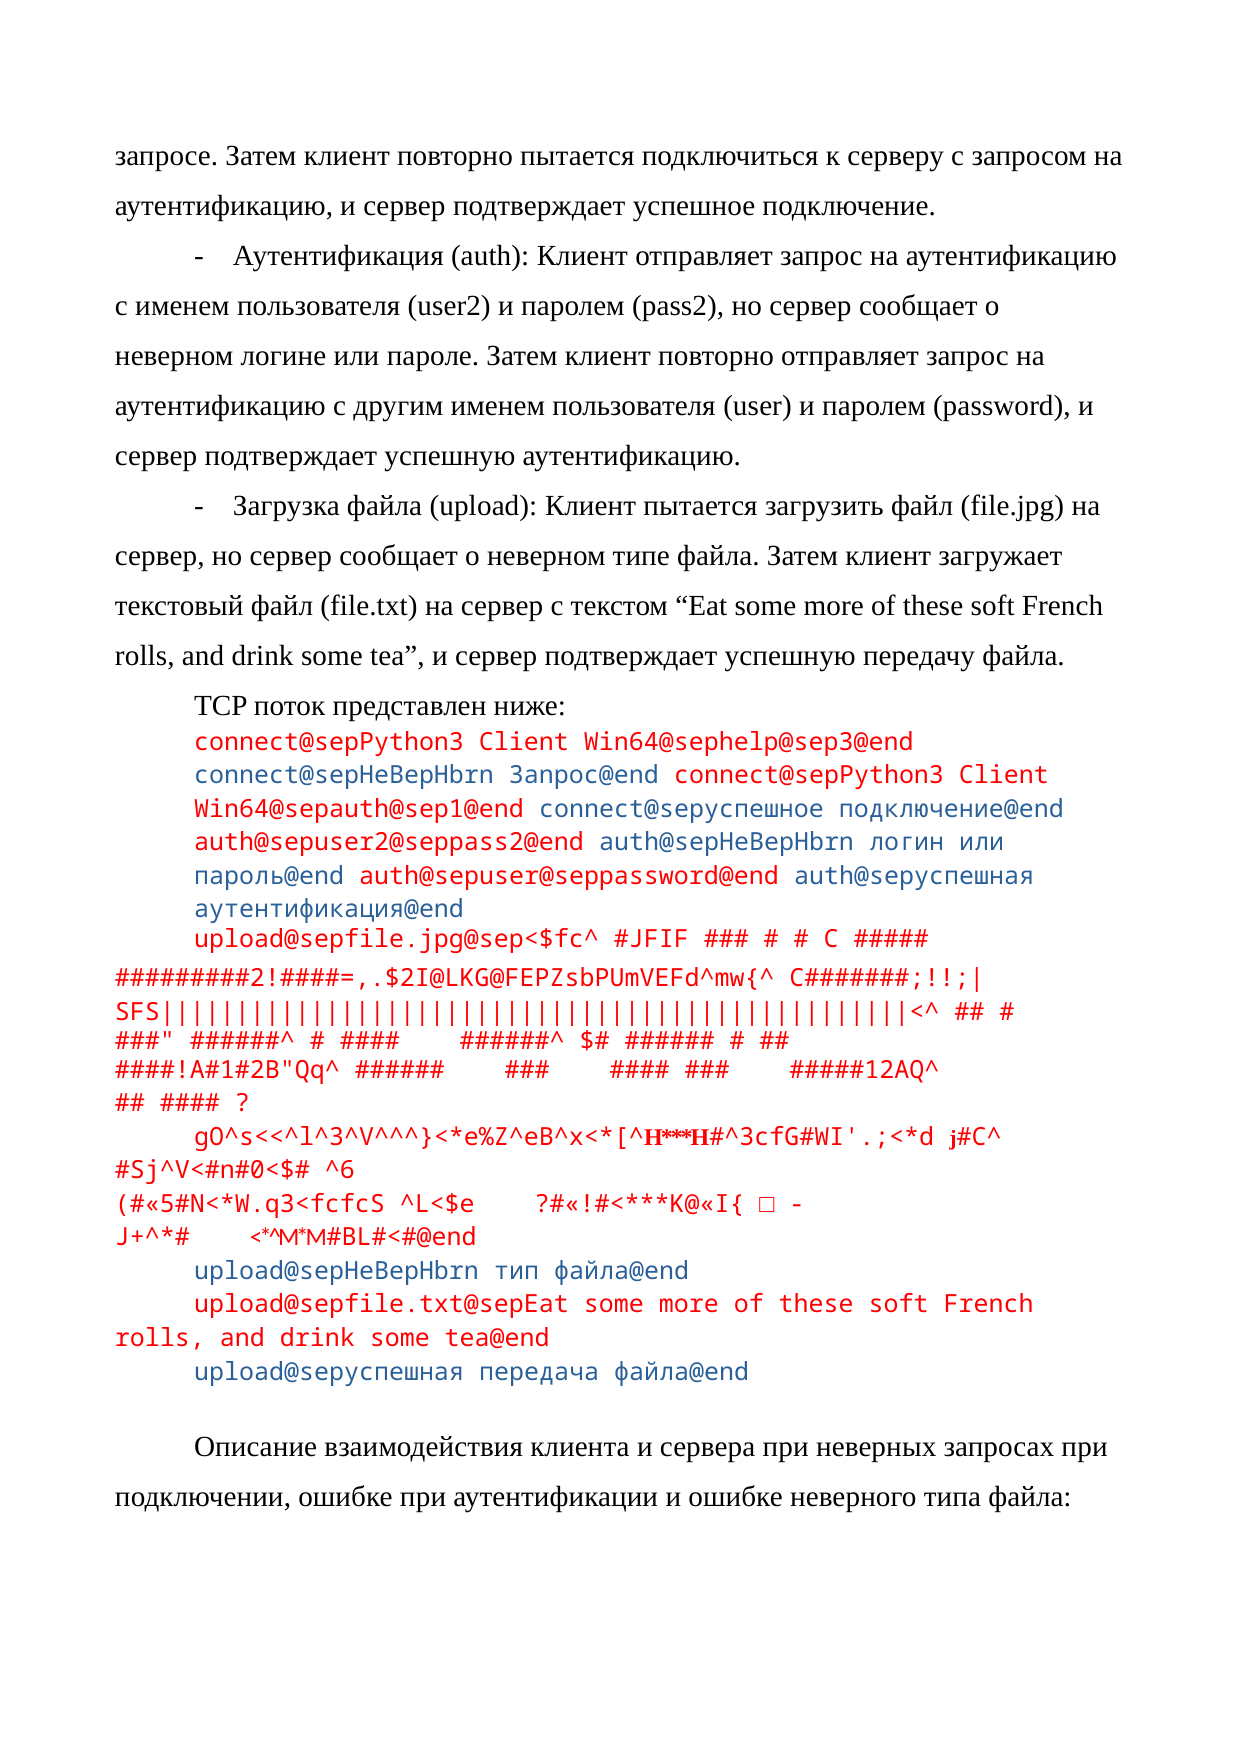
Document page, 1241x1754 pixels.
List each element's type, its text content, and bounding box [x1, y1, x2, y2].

text_box запросе. Затем клиент повторно пытается подключиться к серверу с запросом на аутентификацию, и сервер подтверждает успешное подключение. - Аутентификация (auth): Клиент отправляет запрос на аутентификацию с именем пользователя (user2) и паролем (pass2), но сервер сообщает о неверном логине или пароле. Затем клиент повторно отправляет запрос на аутентификацию с другим именем пользователя (user) и паролем (password), и сервер подтверждает успешную аутентификацию. - Загрузка файла (upload): Клиент пытается загрузить файл (file.jpg) на сервер, но сервер сообщает о неверном типе файла. Затем клиент загружает текстовый файл (file.txt) на сервер с текстом “Eat some more of these soft French rolls, and drink some tea”, и сервер подтверждает успешную передачу файла. TCP поток представлен ниже: connect@sepPython3 Client Win64@sephelp@sep3@end connect@sepHeBepHbrn 3anpoc@end connect@sepPython3 Client Win64@sepauth@sep1@end connect@sepуспешное подключение@end auth@sepuser2@seppass2@end auth@sepHeBepHbrn логин или пароль@end auth@sepuser@seppassword@end auth@sepуспешная аутентификация@end upload@sepfile.jpg@sep<$fc^ #JFIF ### # # C ##### #########2!####=,.$2I@LKG@FEPZsbPUmVEFd^mw{^ C#######;!!;|SFS||||||||||||||||||||||||||||||||||||||||||||||||||<^ ## # ###" ######^ # #### ######^ $# ###### # ## ####!A#1#2B"Qq^ ###### ### #### ### #####12AQ^ ## #### ? gO^s<<^l^3^V^^^}<*e%Z^eB^x<*[^H***H#^3cfG#WI'.;<*d j#C^ #Sj^V<#n#0<$# ^6 (#«5#N<*W.q3<fcfcS ^L<$e ?#«!#<***K@«I{ □ - J+^*# <*^M*M#BL#<#@end upload@sepHeBepHbrn тип файла@end upload@sepfile.txt@sepEat some more of these soft French rolls, and drink some tea@end upload@sepуспешная передача файла@end Описание взаимодействия клиента и сервера при неверных запросах при подключении, ошибке при аутентификации и ошибке неверного типа файла: [115, 121, 1125, 1589]
